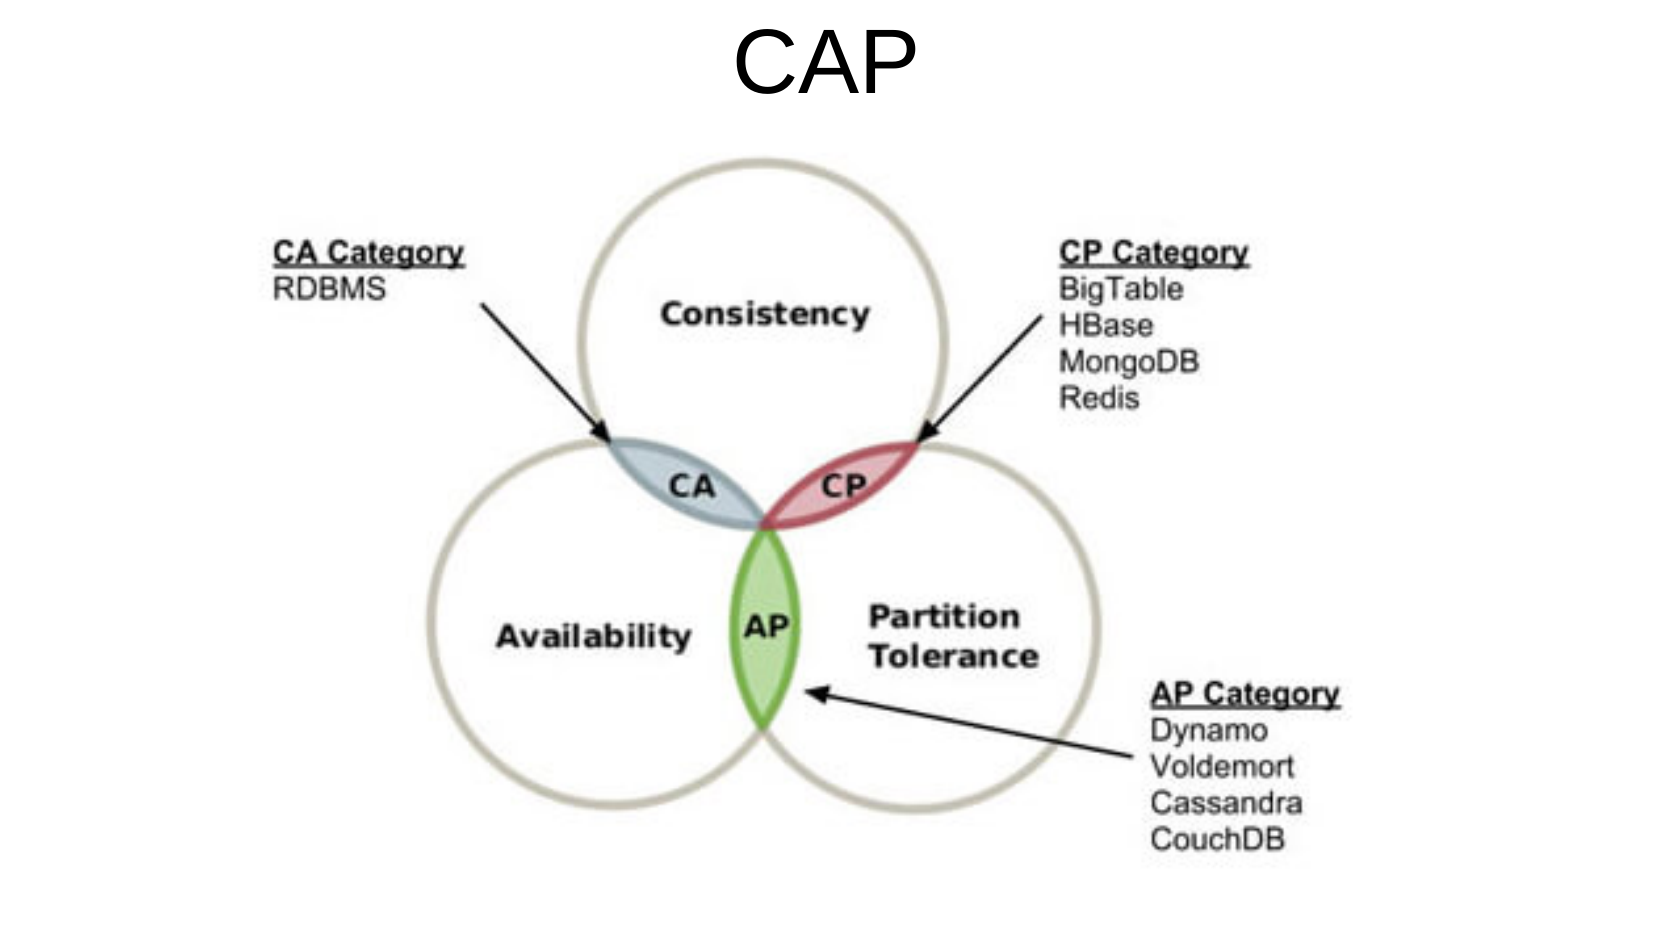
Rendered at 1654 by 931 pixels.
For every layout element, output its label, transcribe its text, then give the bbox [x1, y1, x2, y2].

title CAP [82, 0, 1571, 140]
picture [225, 112, 1426, 901]
